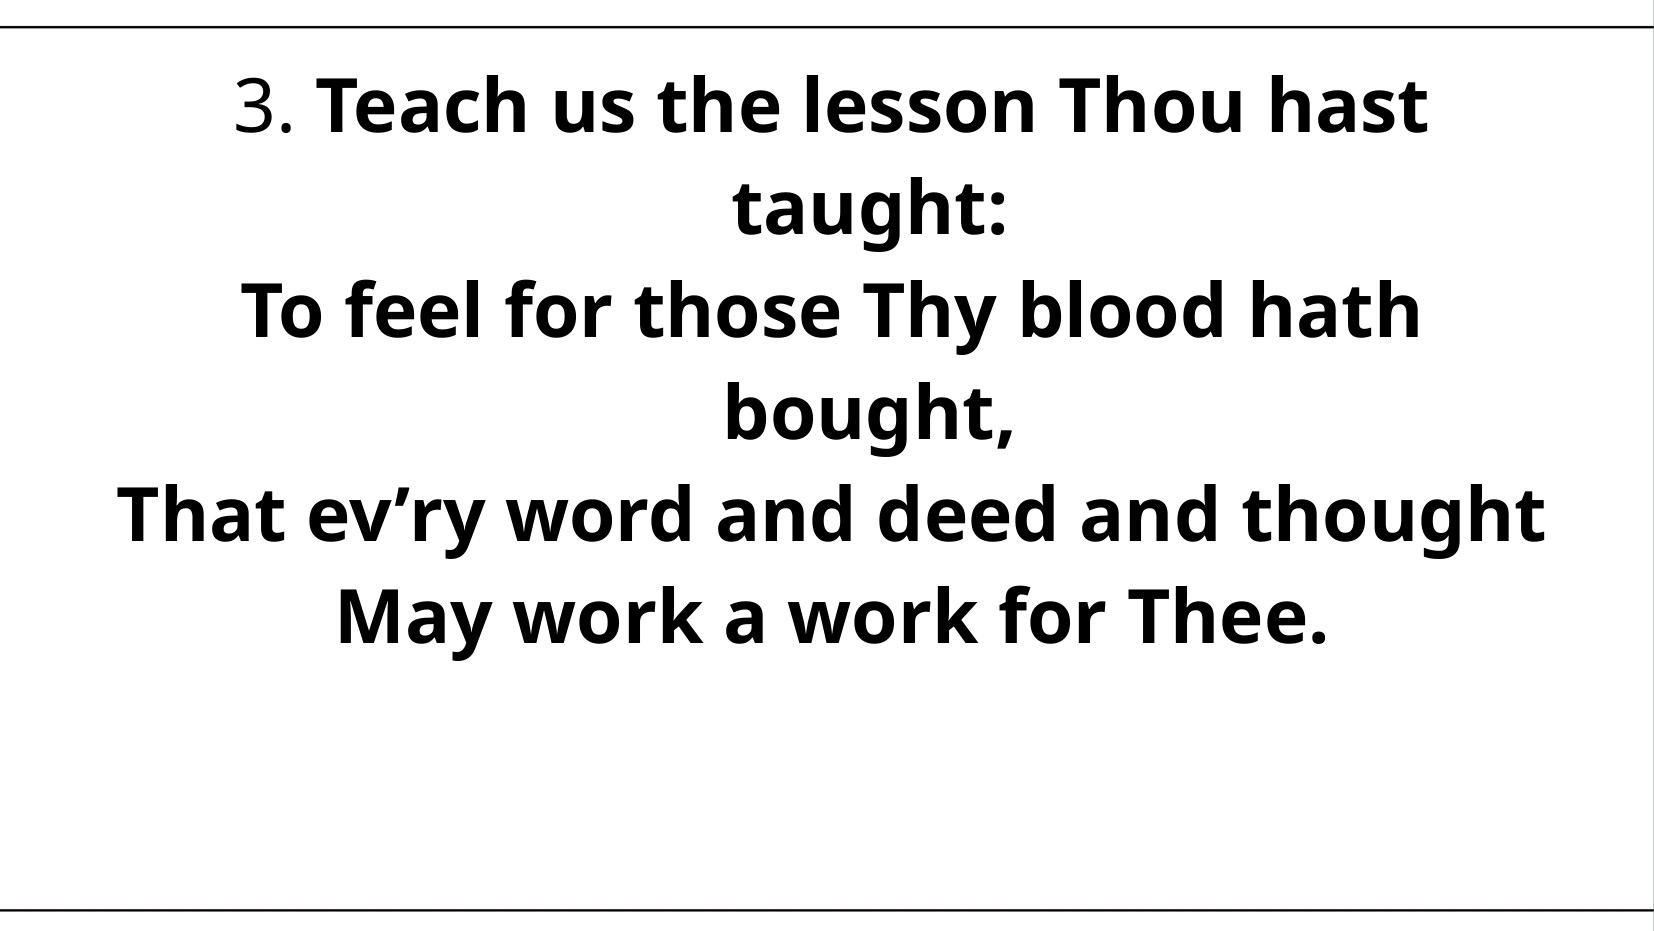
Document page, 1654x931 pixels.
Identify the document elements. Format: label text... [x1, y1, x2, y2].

text_box 3. Teach us the lesson Thou hast taught: To feel for those Thy blood hath bought, That ev’ry word and deed and thought May work a work for Thee. [90, 45, 1576, 515]
picture [0, 0, 1654, 931]
